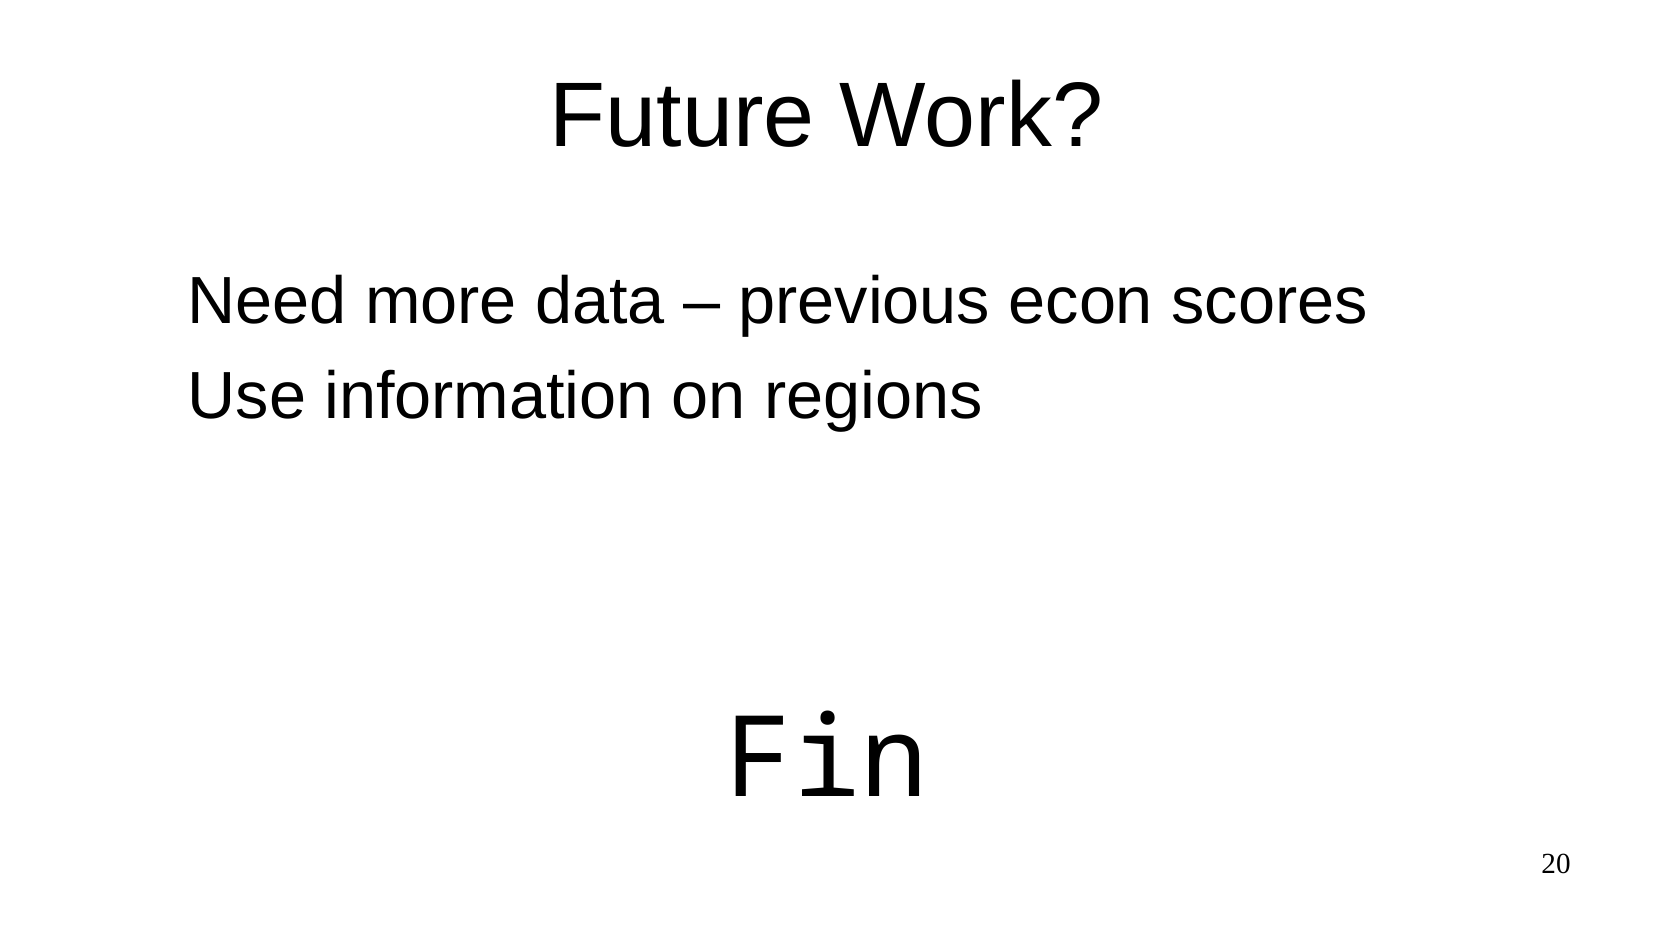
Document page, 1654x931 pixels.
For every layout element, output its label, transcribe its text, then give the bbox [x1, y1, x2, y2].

title Fin [82, 675, 1571, 831]
text_box Need more data – previous econ scores Use information on regions [187, 262, 1571, 675]
title Future Work? [82, 37, 1571, 193]
